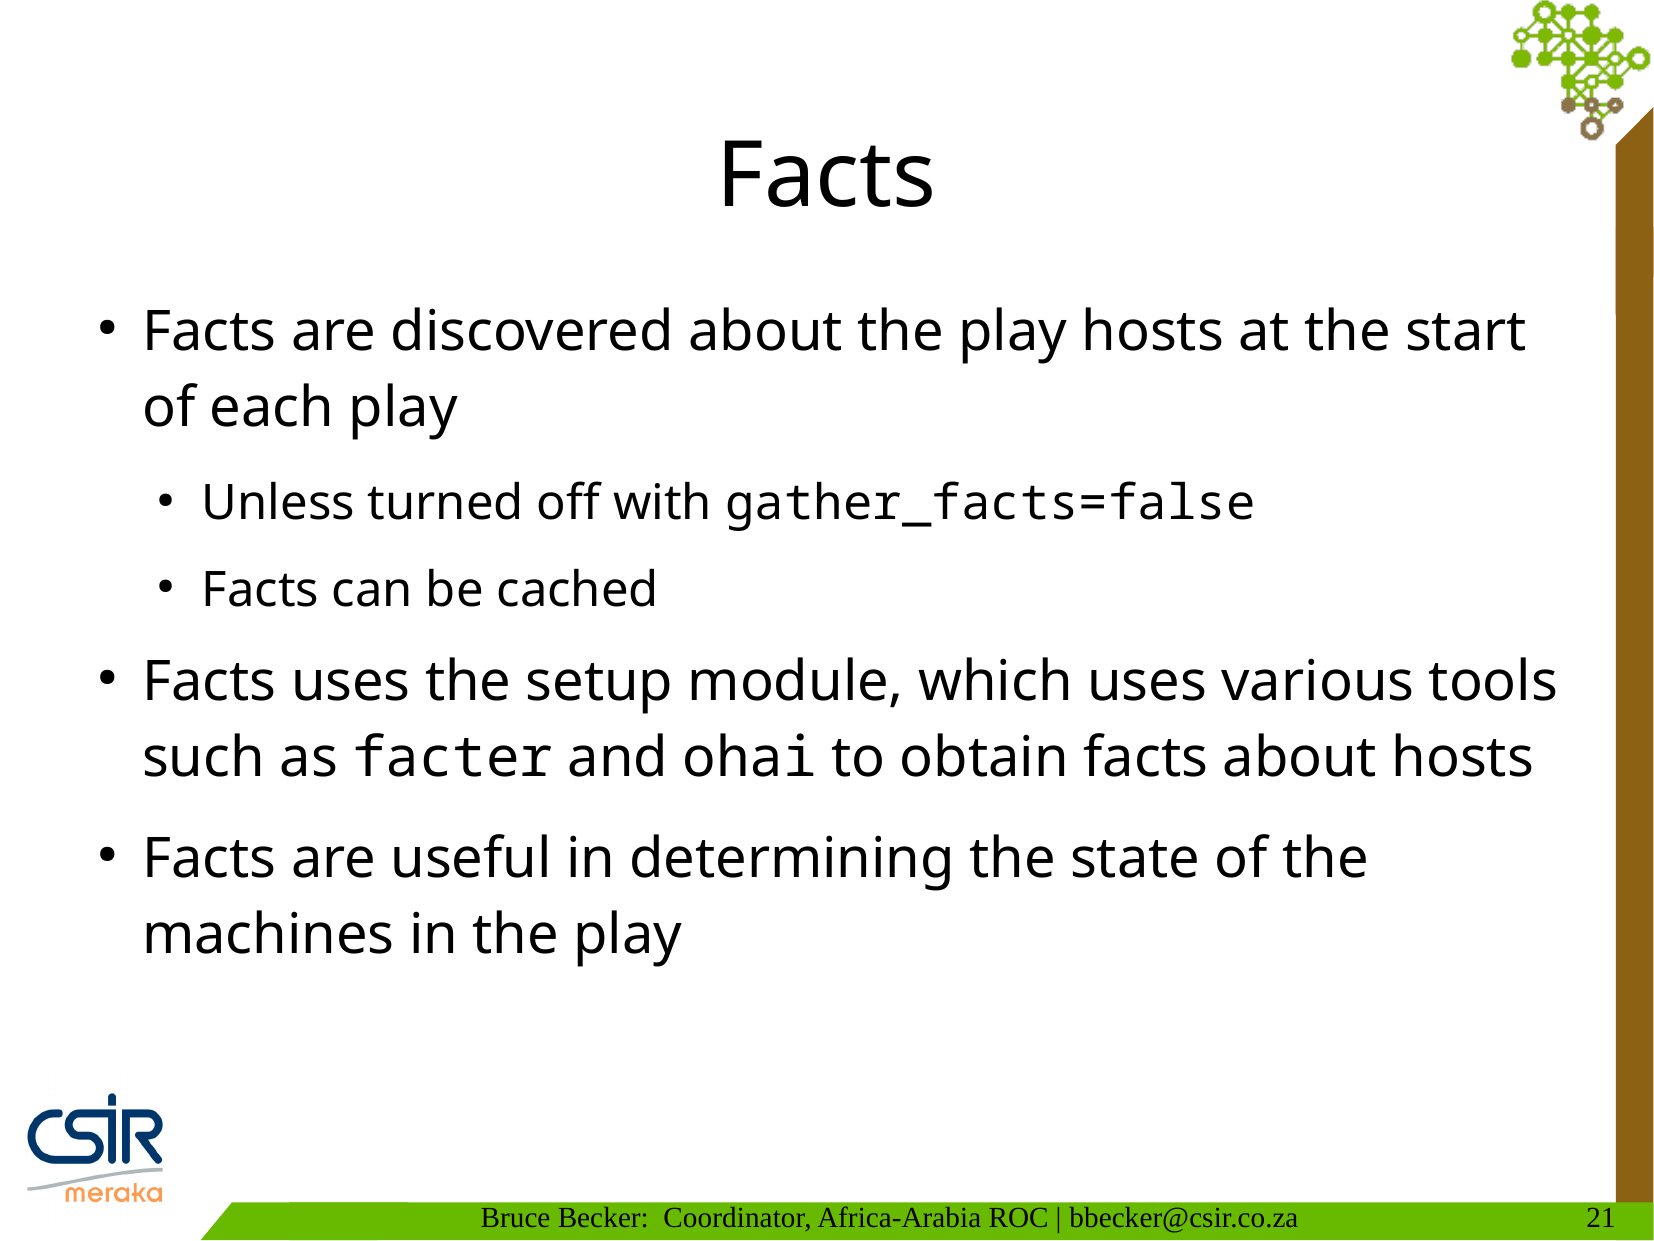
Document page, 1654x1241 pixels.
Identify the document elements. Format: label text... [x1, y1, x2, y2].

picture [12, 1074, 178, 1225]
list Facts are discovered about the play hosts at the start of each play Unless turned off with gather_facts=false Facts can be cached Facts uses the setup module, which uses various tools such as facter and ohai to obtain facts about hosts Facts are useful in determining the state of the machines in the play [82, 290, 1571, 1010]
picture [1503, 0, 1654, 144]
title Facts [82, 67, 1571, 275]
